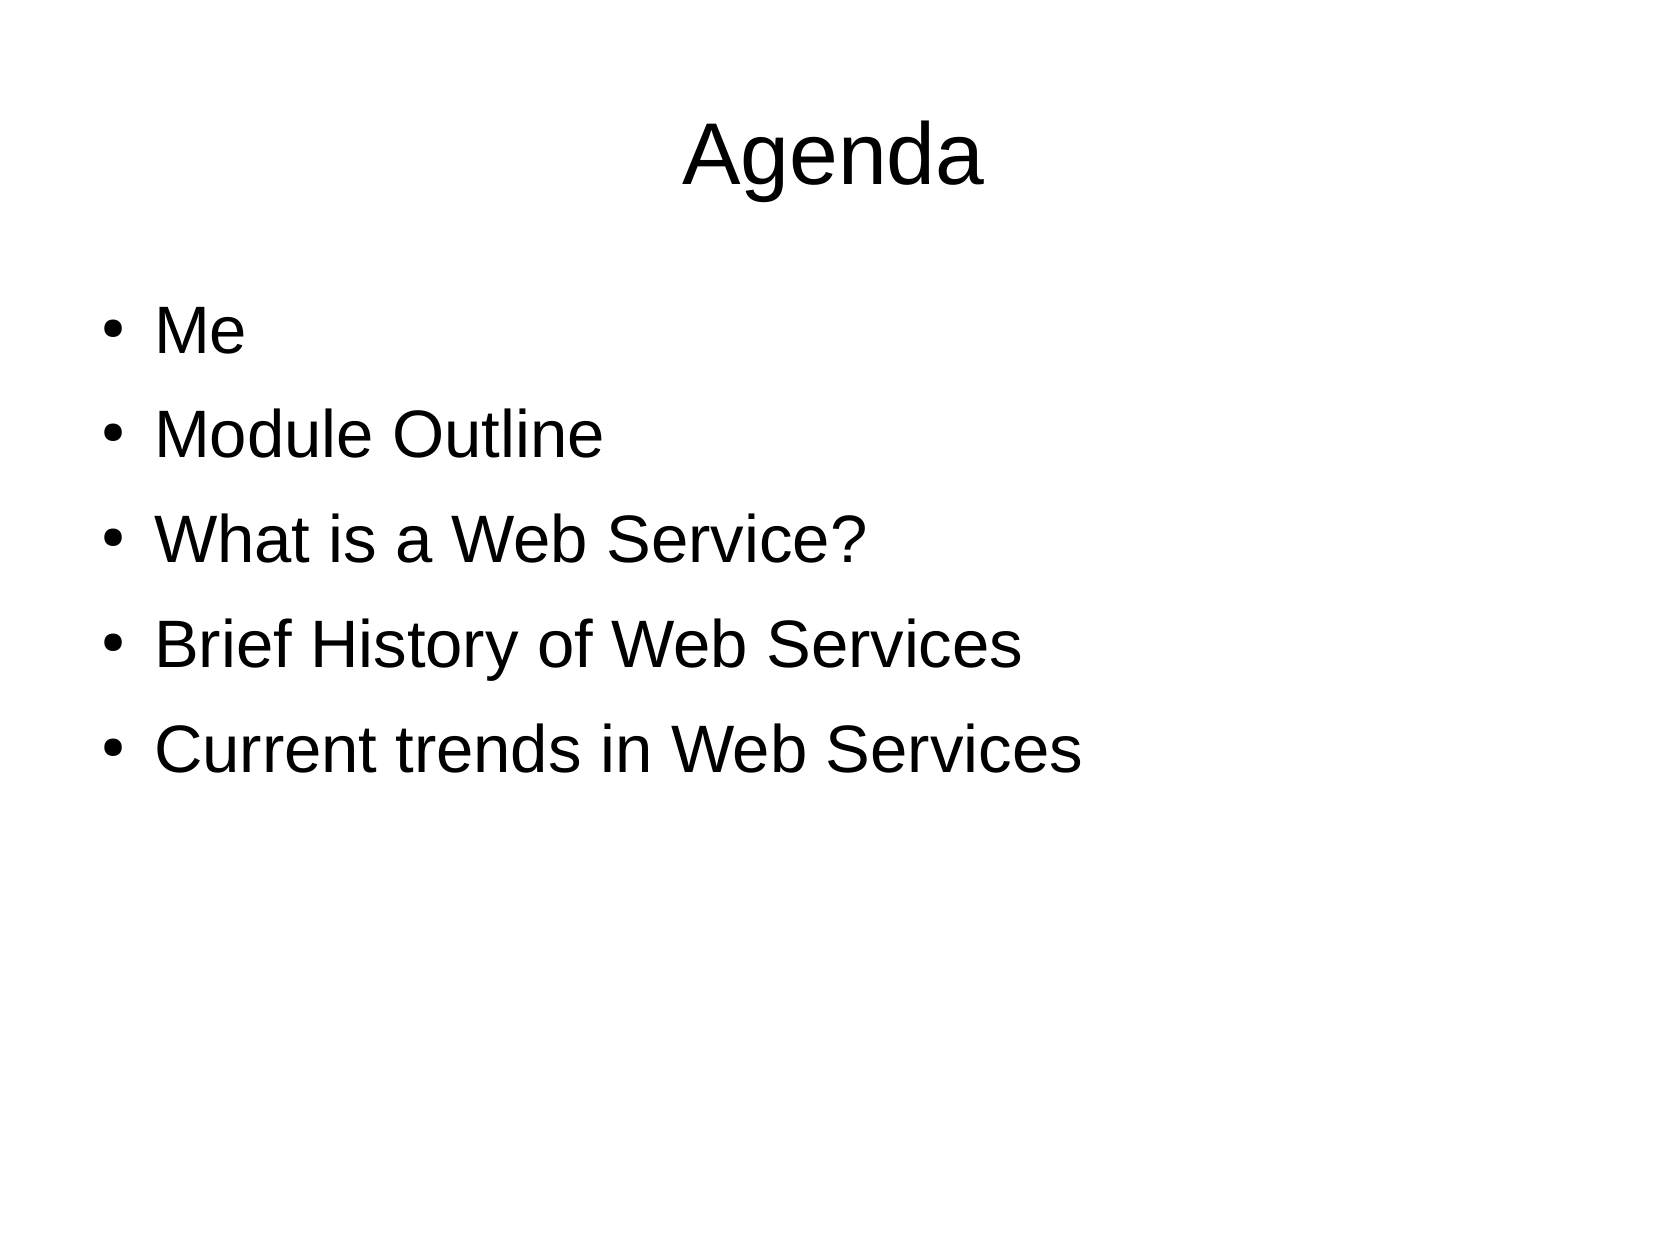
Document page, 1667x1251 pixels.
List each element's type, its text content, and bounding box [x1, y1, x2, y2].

title Agenda [83, 49, 1584, 259]
list Me Module Outline What is a Web Service? Brief History of Web Services Current trends in Web Services [83, 292, 1584, 1018]
